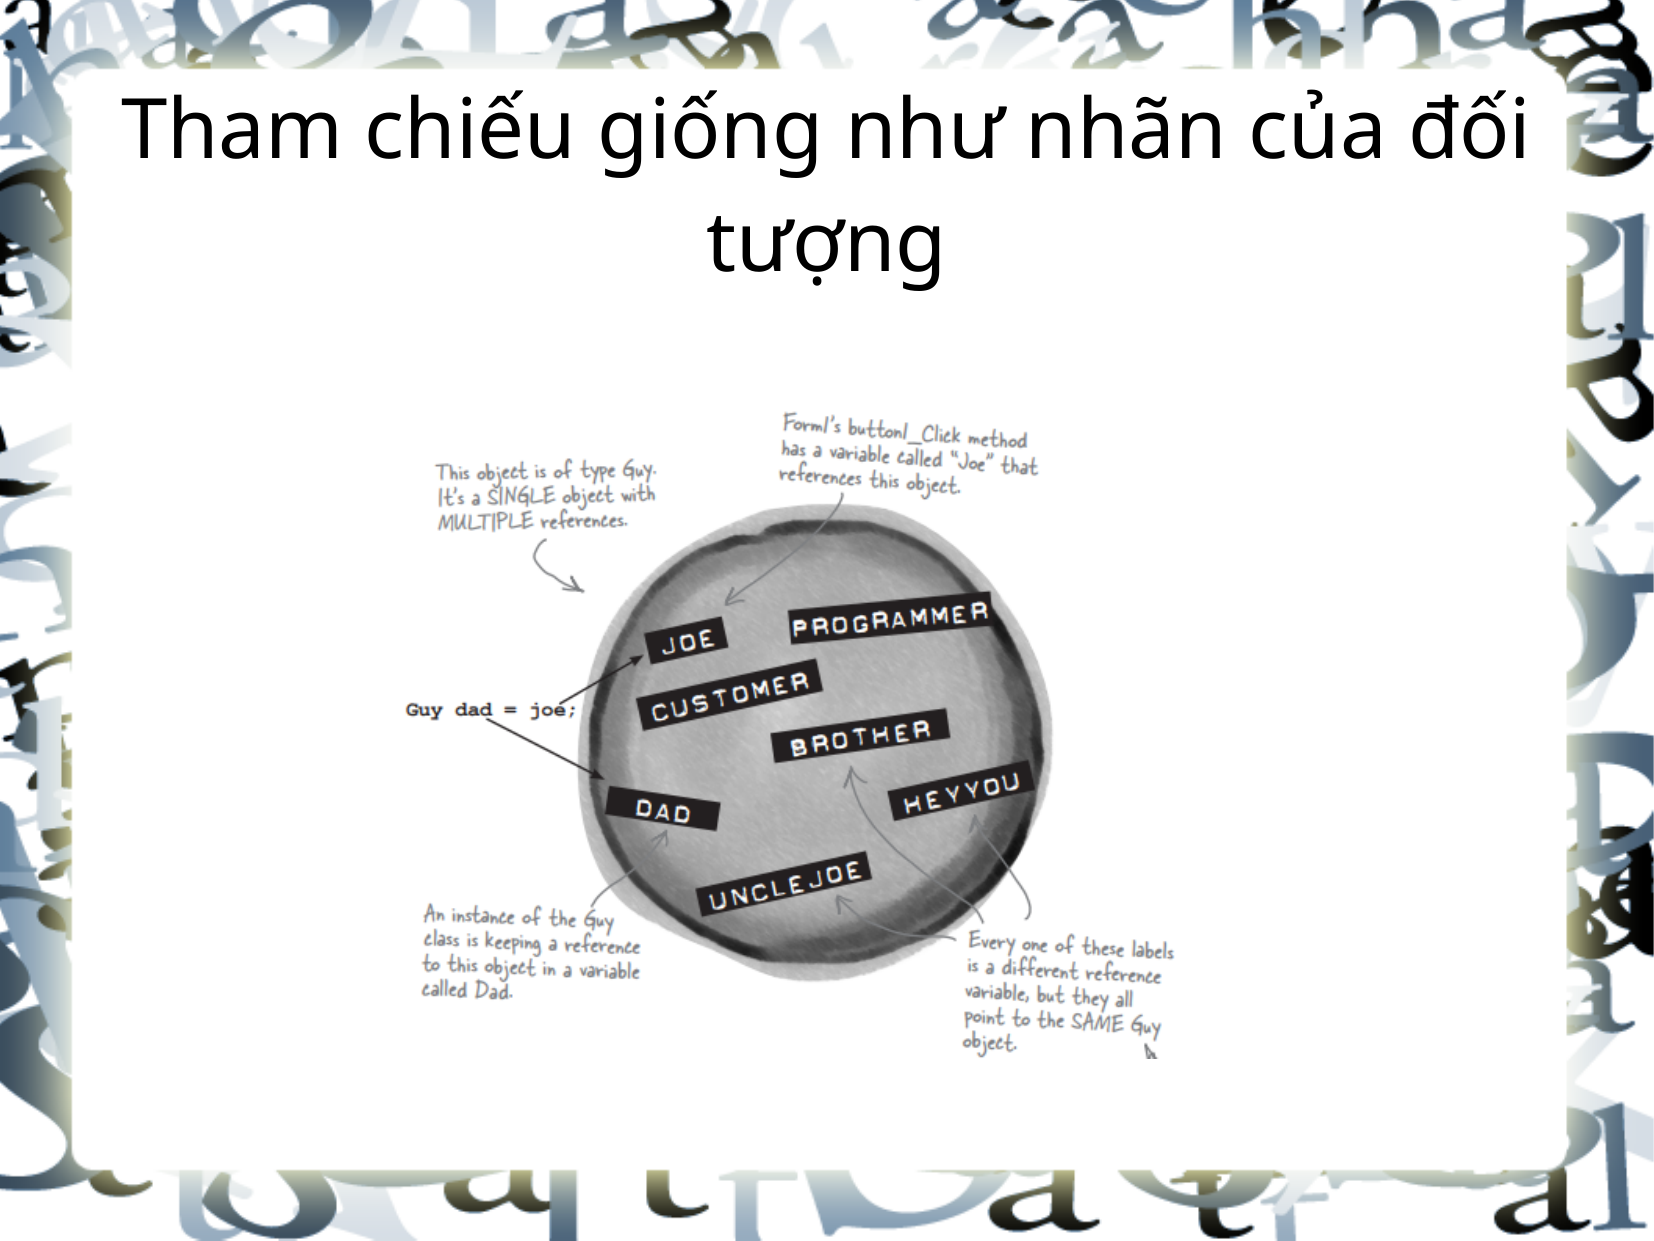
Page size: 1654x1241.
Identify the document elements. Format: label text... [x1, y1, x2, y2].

picture [0, 0, 1654, 1241]
title Tham chiếu giống như nhãn của đối tượng [82, 68, 1571, 297]
